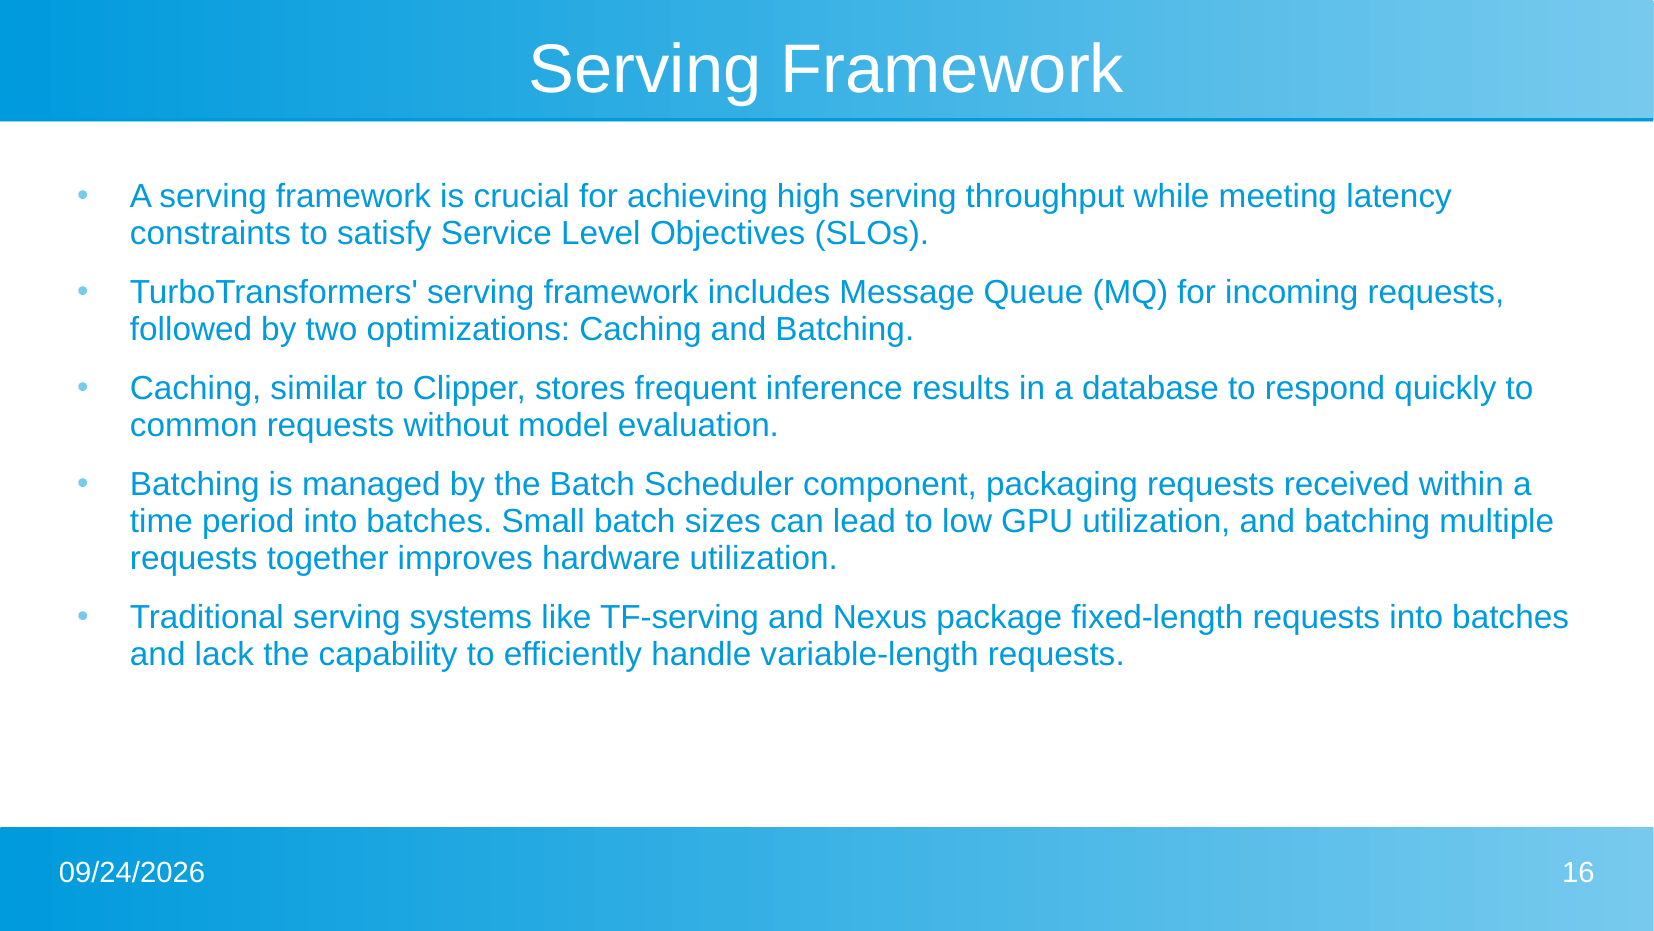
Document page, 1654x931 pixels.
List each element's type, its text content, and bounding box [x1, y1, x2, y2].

title Serving Framework [59, 29, 1595, 108]
list A serving framework is crucial for achieving high serving throughput while meeting latency constraints to satisfy Service Level Objectives (SLOs). TurboTransformers' serving framework includes Message Queue (MQ) for incoming requests, followed by two optimizations: Caching and Batching. Caching, similar to Clipper, stores frequent inference results in a database to respond quickly to common requests without model evaluation. Batching is managed by the Batch Scheduler component, packaging requests received within a time period into batches. Small batch sizes can lead to low GPU utilization, and batching multiple requests together improves hardware utilization. Traditional serving systems like TF-serving and Nexus package fixed-length requests into batches and lack the capability to efficiently handle variable-length requests. [59, 177, 1595, 768]
